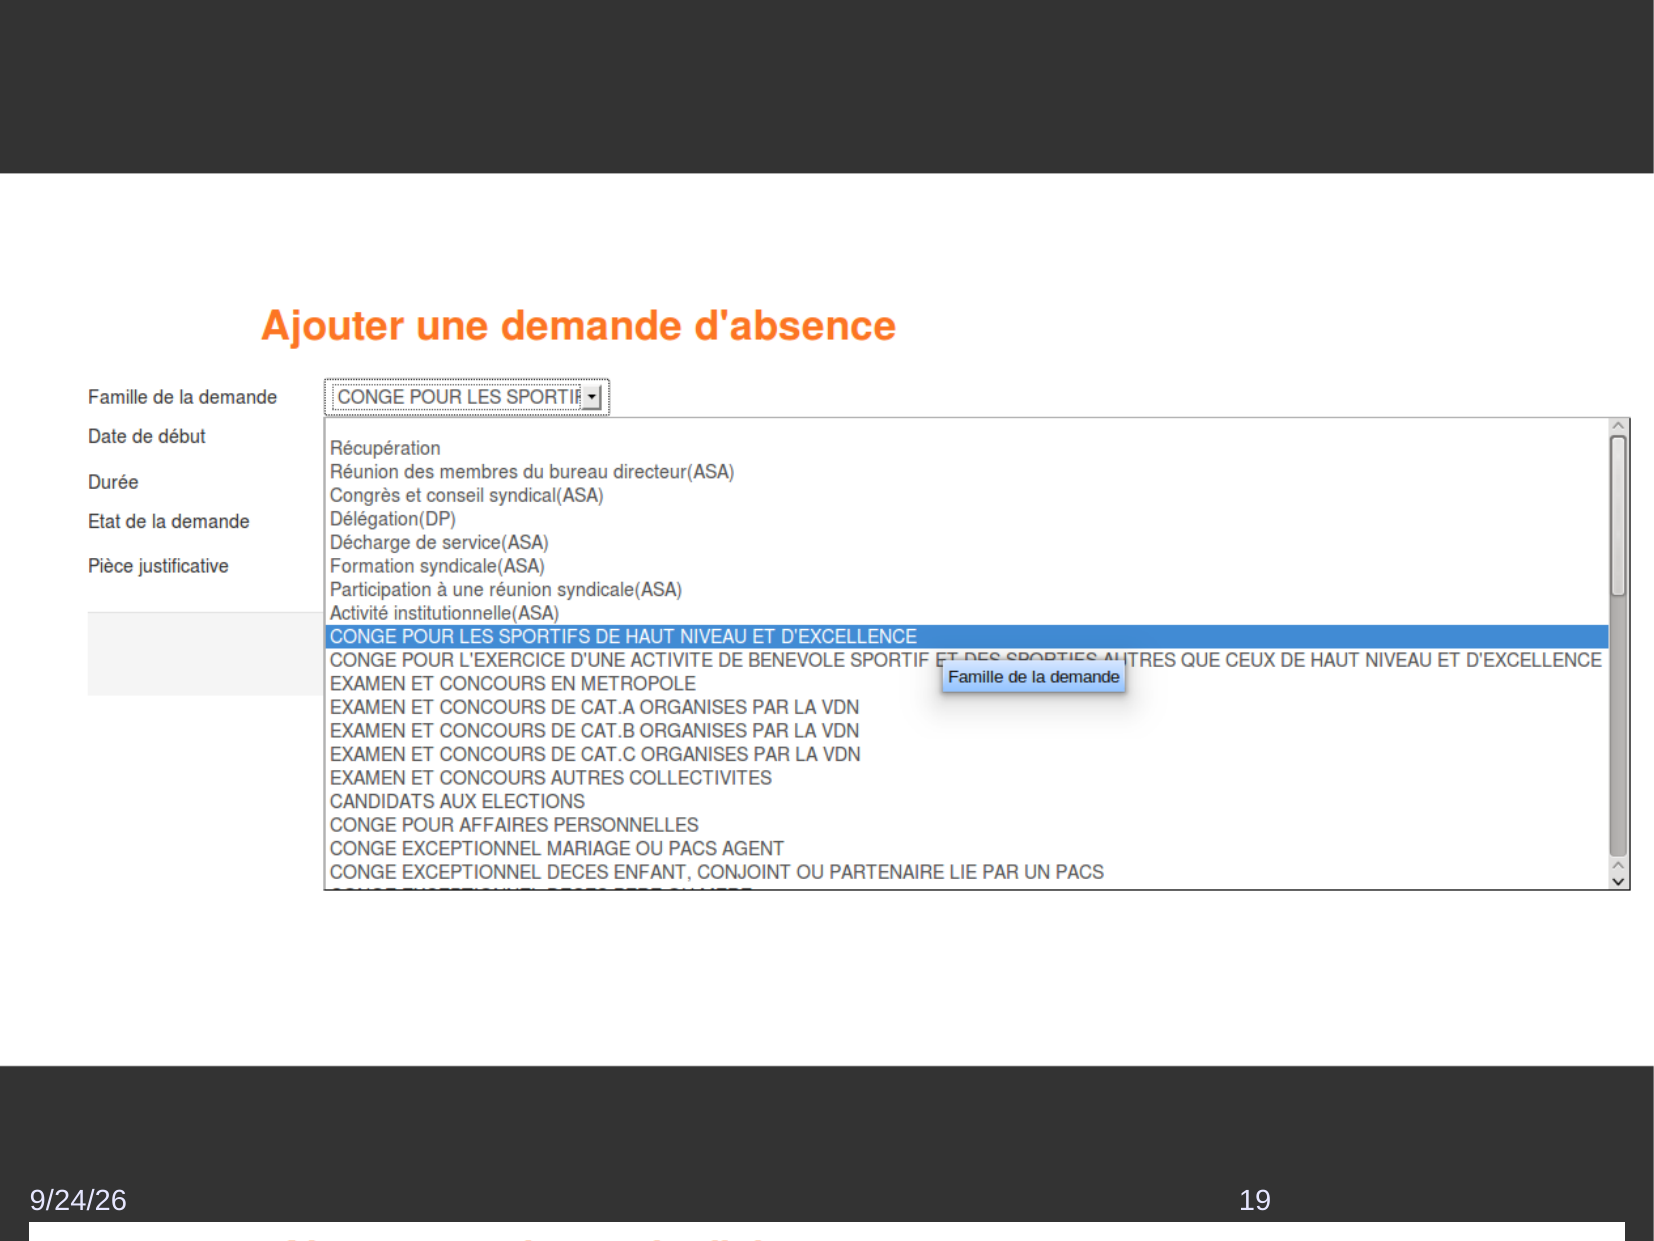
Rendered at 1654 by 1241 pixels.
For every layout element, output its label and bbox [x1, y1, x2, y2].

picture [3, 290, 1654, 951]
text_box [29, 1181, 566, 1222]
text_box [1238, 1181, 1625, 1222]
picture [29, 1222, 1625, 1241]
